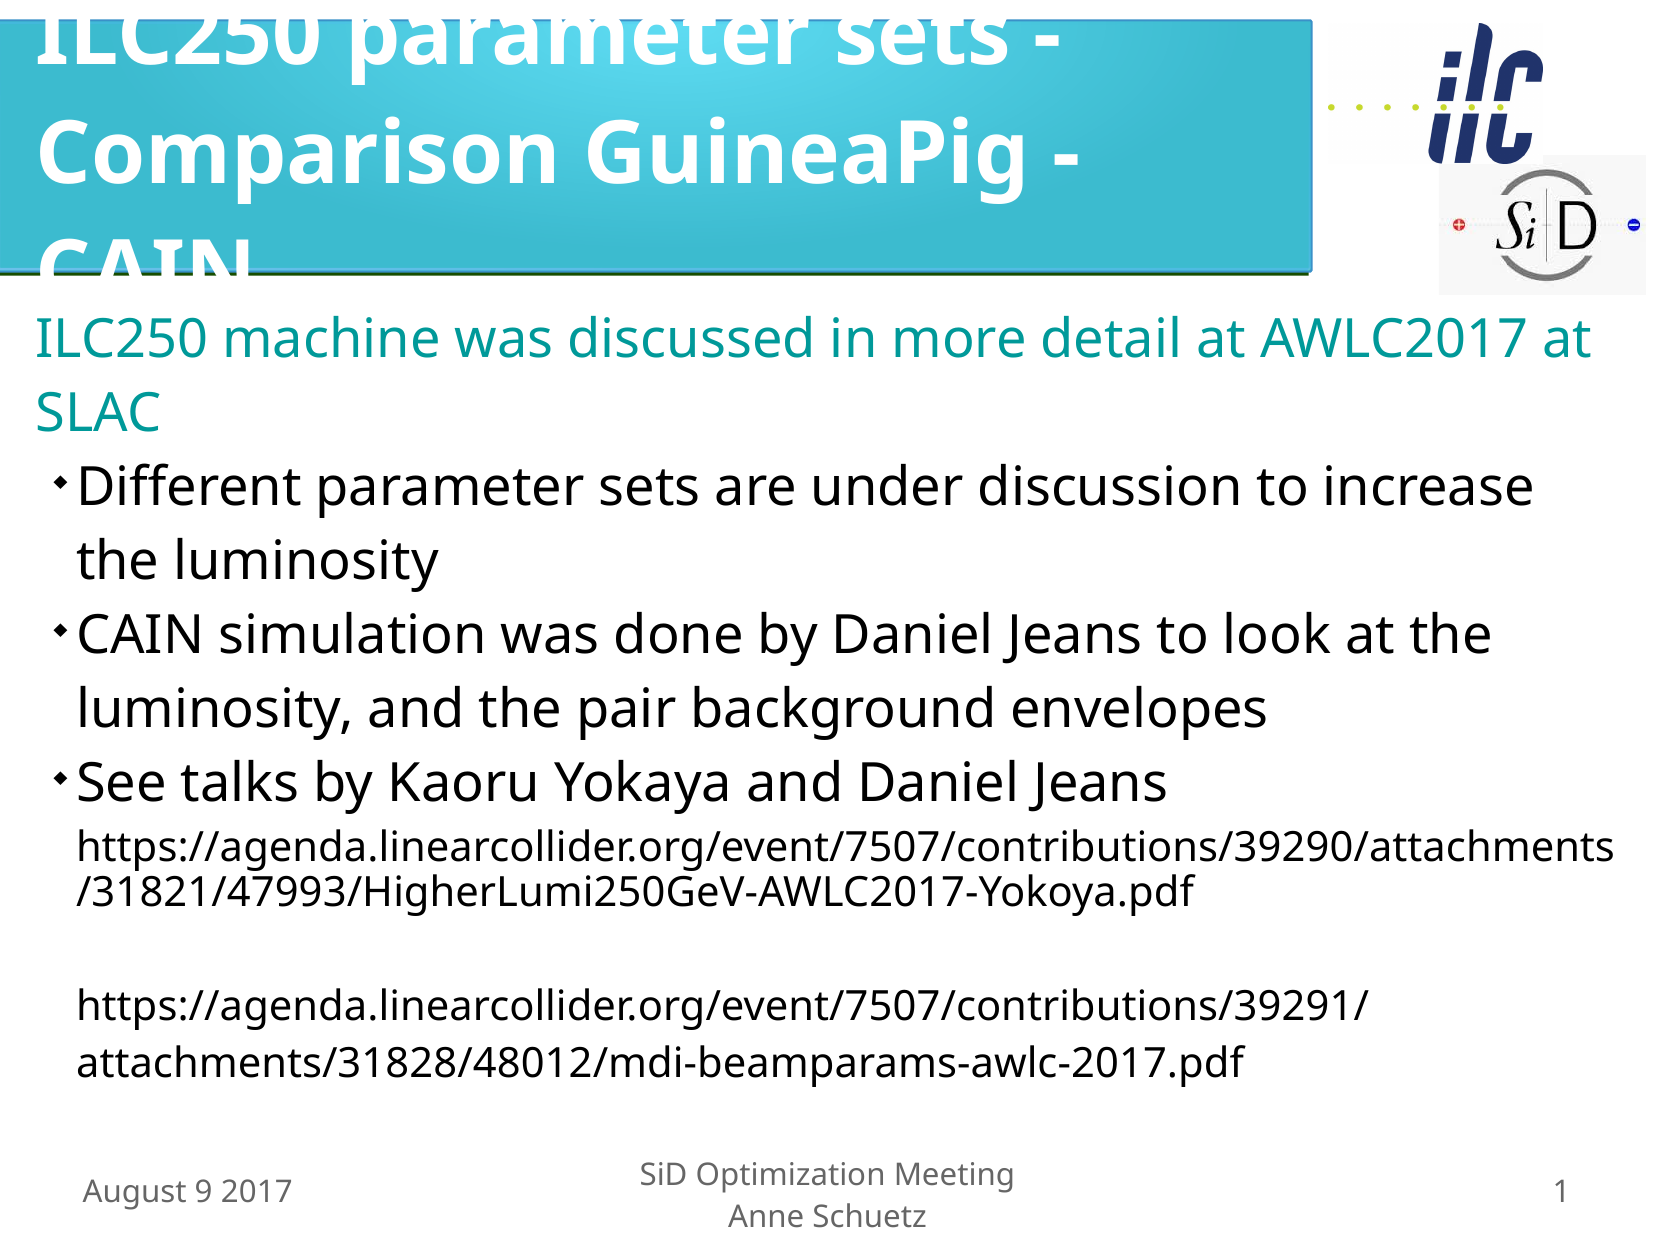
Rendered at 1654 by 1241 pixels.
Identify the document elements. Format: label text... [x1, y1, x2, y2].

subtitle ILC250 machine was discussed in more detail at AWLC2017 at SLAC Different parameter sets are under discussion to increase the luminosity CAIN simulation was done by Daniel Jeans to look at the luminosity, and the pair background envelopes See talks by Kaoru Yokaya and Daniel Jeans https://agenda.linearcollider.org/event/7507/contributions/39290/attachments/31821/47993/HigherLumi250GeV-AWLC2017-Yokoya.pdf https://agenda.linearcollider.org/event/7507/contributions/39291/attachments/31828/48012/mdi-beamparams-awlc-2017.pdf [35, 299, 1619, 1185]
picture [1328, 23, 1646, 295]
title ILC250 parameter sets - Comparison GuineaPig - CAIN [35, 23, 1235, 276]
